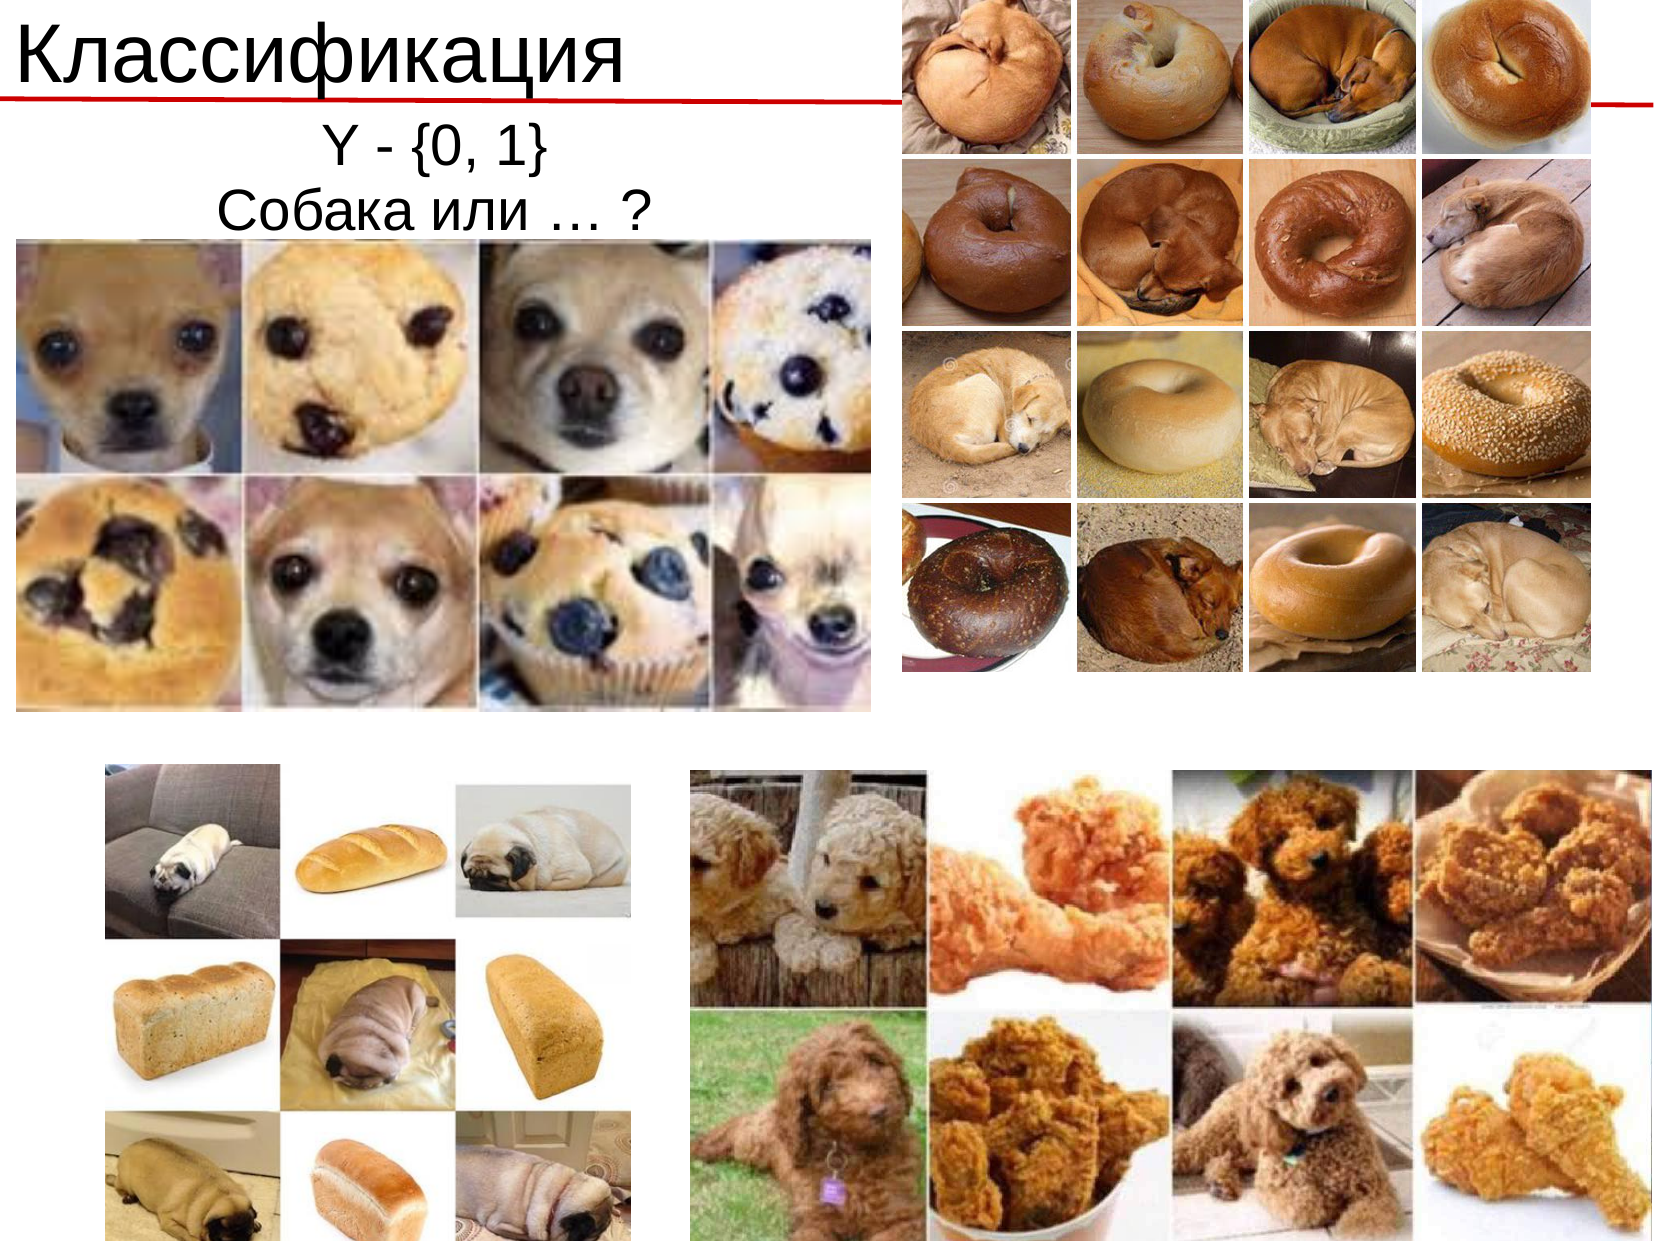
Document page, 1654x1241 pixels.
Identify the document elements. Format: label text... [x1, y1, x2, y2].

picture [902, 0, 1591, 673]
picture [16, 239, 871, 713]
picture [105, 764, 631, 1241]
text_box Y - {0, 1} Собака или … ? [30, 105, 841, 239]
picture [690, 770, 1652, 1241]
text_box Классификация [0, 0, 902, 111]
